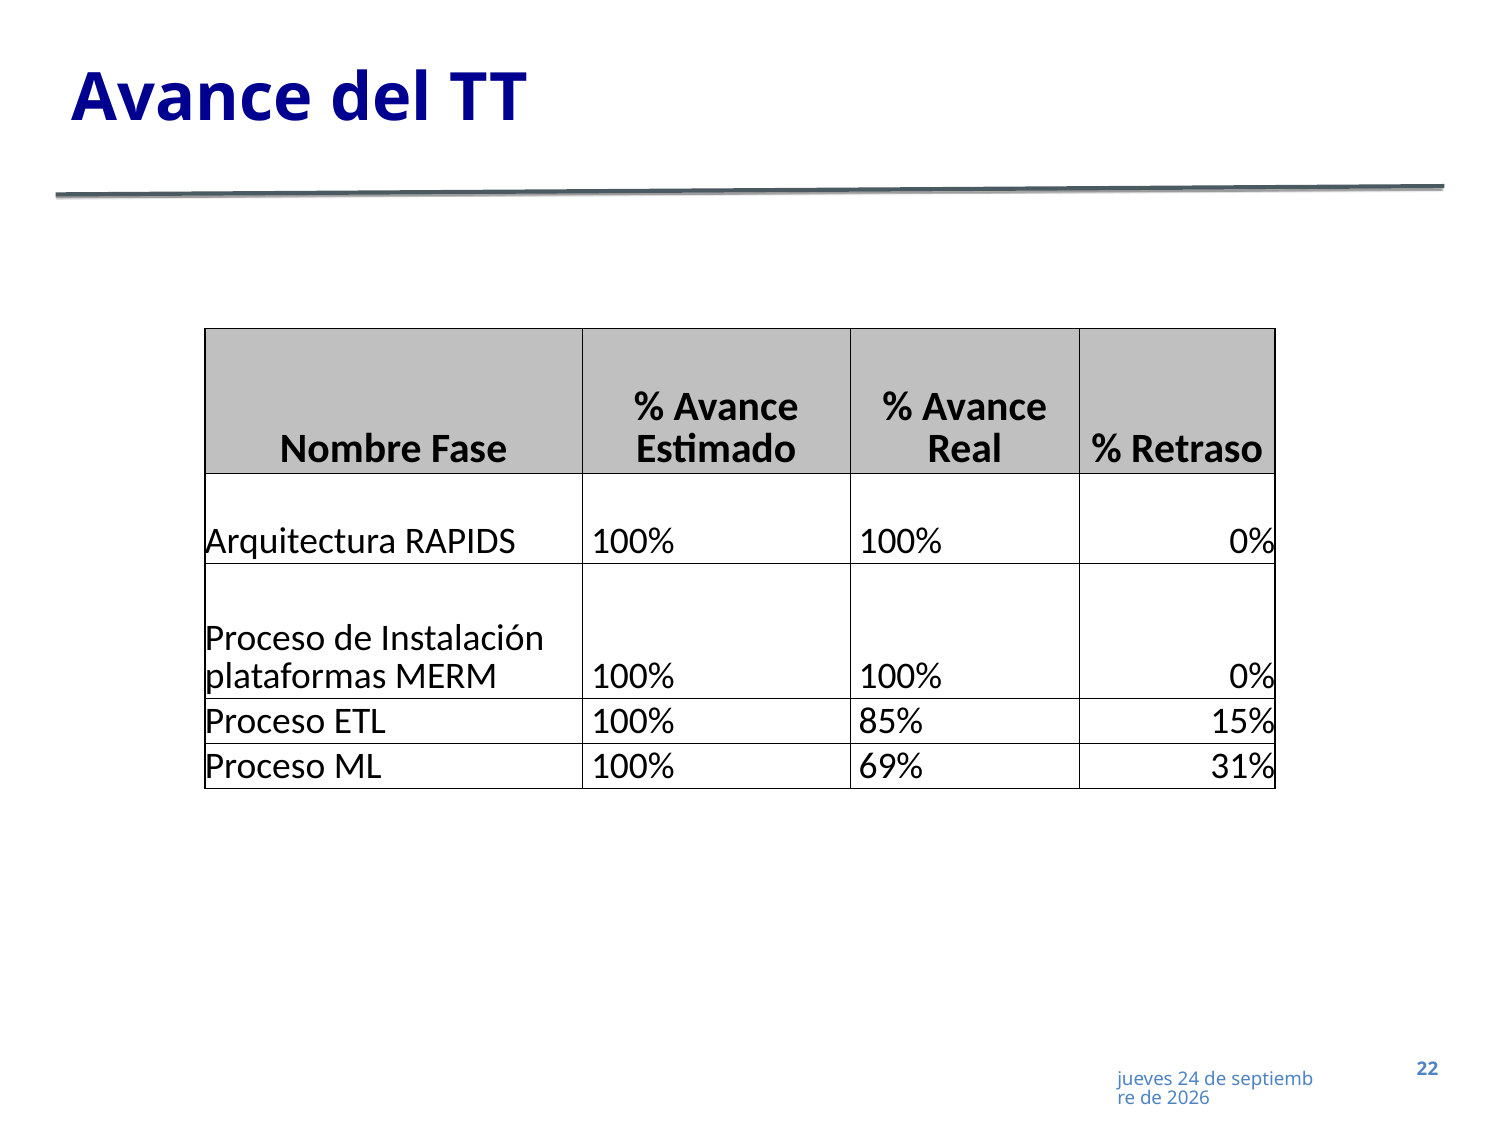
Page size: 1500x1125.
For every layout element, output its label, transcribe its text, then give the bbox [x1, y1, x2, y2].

table_cell 85% [851, 699, 1079, 743]
table_cell Arquitectura RAPIDS [206, 474, 582, 563]
table_cell 69% [851, 744, 1079, 788]
table_cell 31% [1080, 744, 1274, 788]
table_cell Proceso ETL [206, 699, 582, 743]
table_header % Retraso [1080, 329, 1274, 473]
table_cell 15% [1080, 699, 1274, 743]
table_cell 0% [1080, 564, 1274, 698]
slide_number <número> [1390, 1048, 1454, 1093]
table_cell 100% [851, 564, 1079, 698]
table_header % Avance Real [851, 329, 1079, 473]
table_cell 100% [583, 744, 850, 788]
table_cell Proceso de Instalación plataformas MERM [206, 564, 582, 698]
table_cell 0% [1080, 474, 1274, 563]
table_cell 0% [1265, 678, 1271, 686]
table_cell 100% [583, 474, 850, 563]
table_cell 100% [583, 564, 850, 698]
table_cell Proceso ML [206, 744, 582, 788]
table_cell 100% [583, 699, 850, 743]
table_header Nombre Fase [206, 329, 582, 473]
table_cell 100% [851, 474, 1079, 563]
table_header % Avance Estimado [583, 329, 850, 473]
table_cell 0% [1265, 543, 1271, 551]
title Avance del TT [56, 45, 1442, 143]
